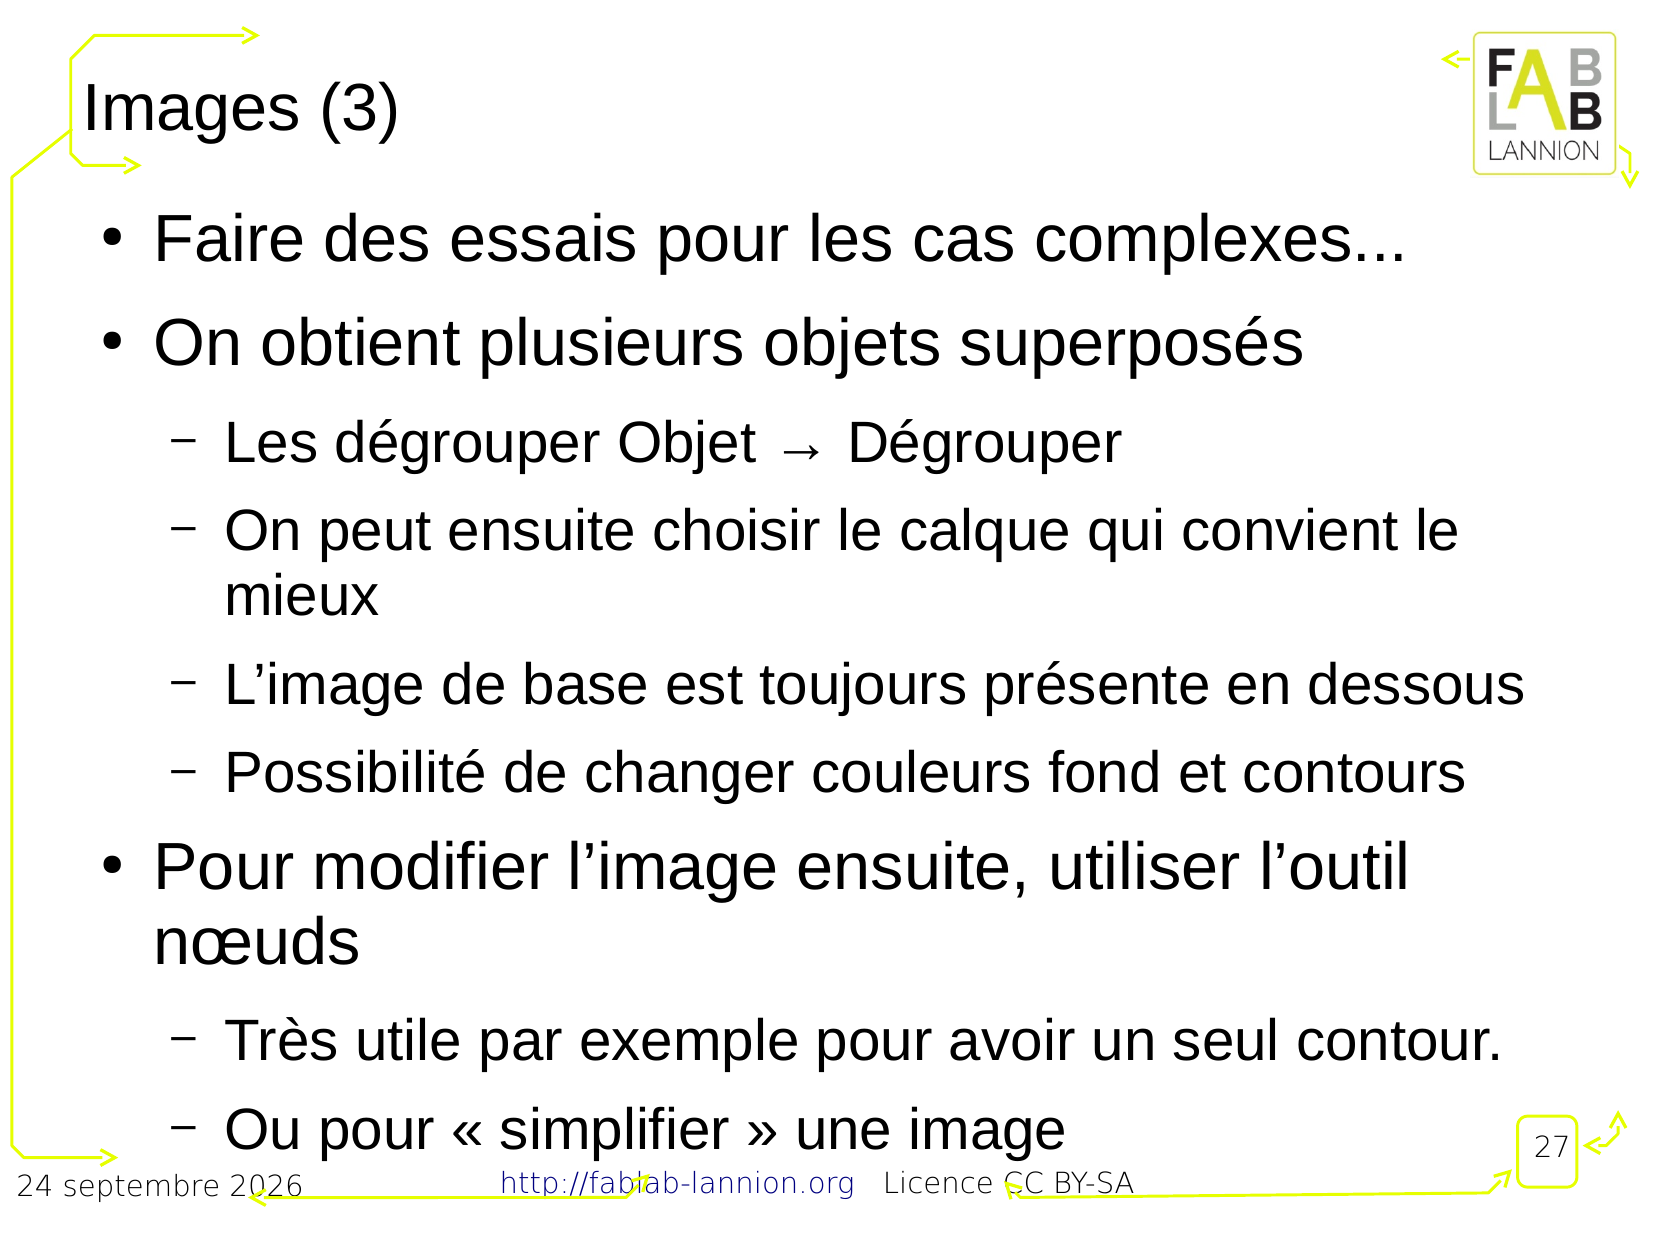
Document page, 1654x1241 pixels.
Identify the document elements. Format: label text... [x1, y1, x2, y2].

title Images (3) [82, 49, 1441, 166]
picture [1470, 29, 1619, 178]
list Faire des essais pour les cas complexes... On obtient plusieurs objets superposés Les dégrouper Objet → Dégrouper On peut ensuite choisir le calque qui convient le mieux L’image de base est toujours présente en dessous Possibilité de changer couleurs fond et contours Pour modifier l’image ensuite, utiliser l’outil nœuds Très utile par exemple pour avoir un seul contour. Ou pour « simplifier » une image [82, 200, 1571, 1123]
